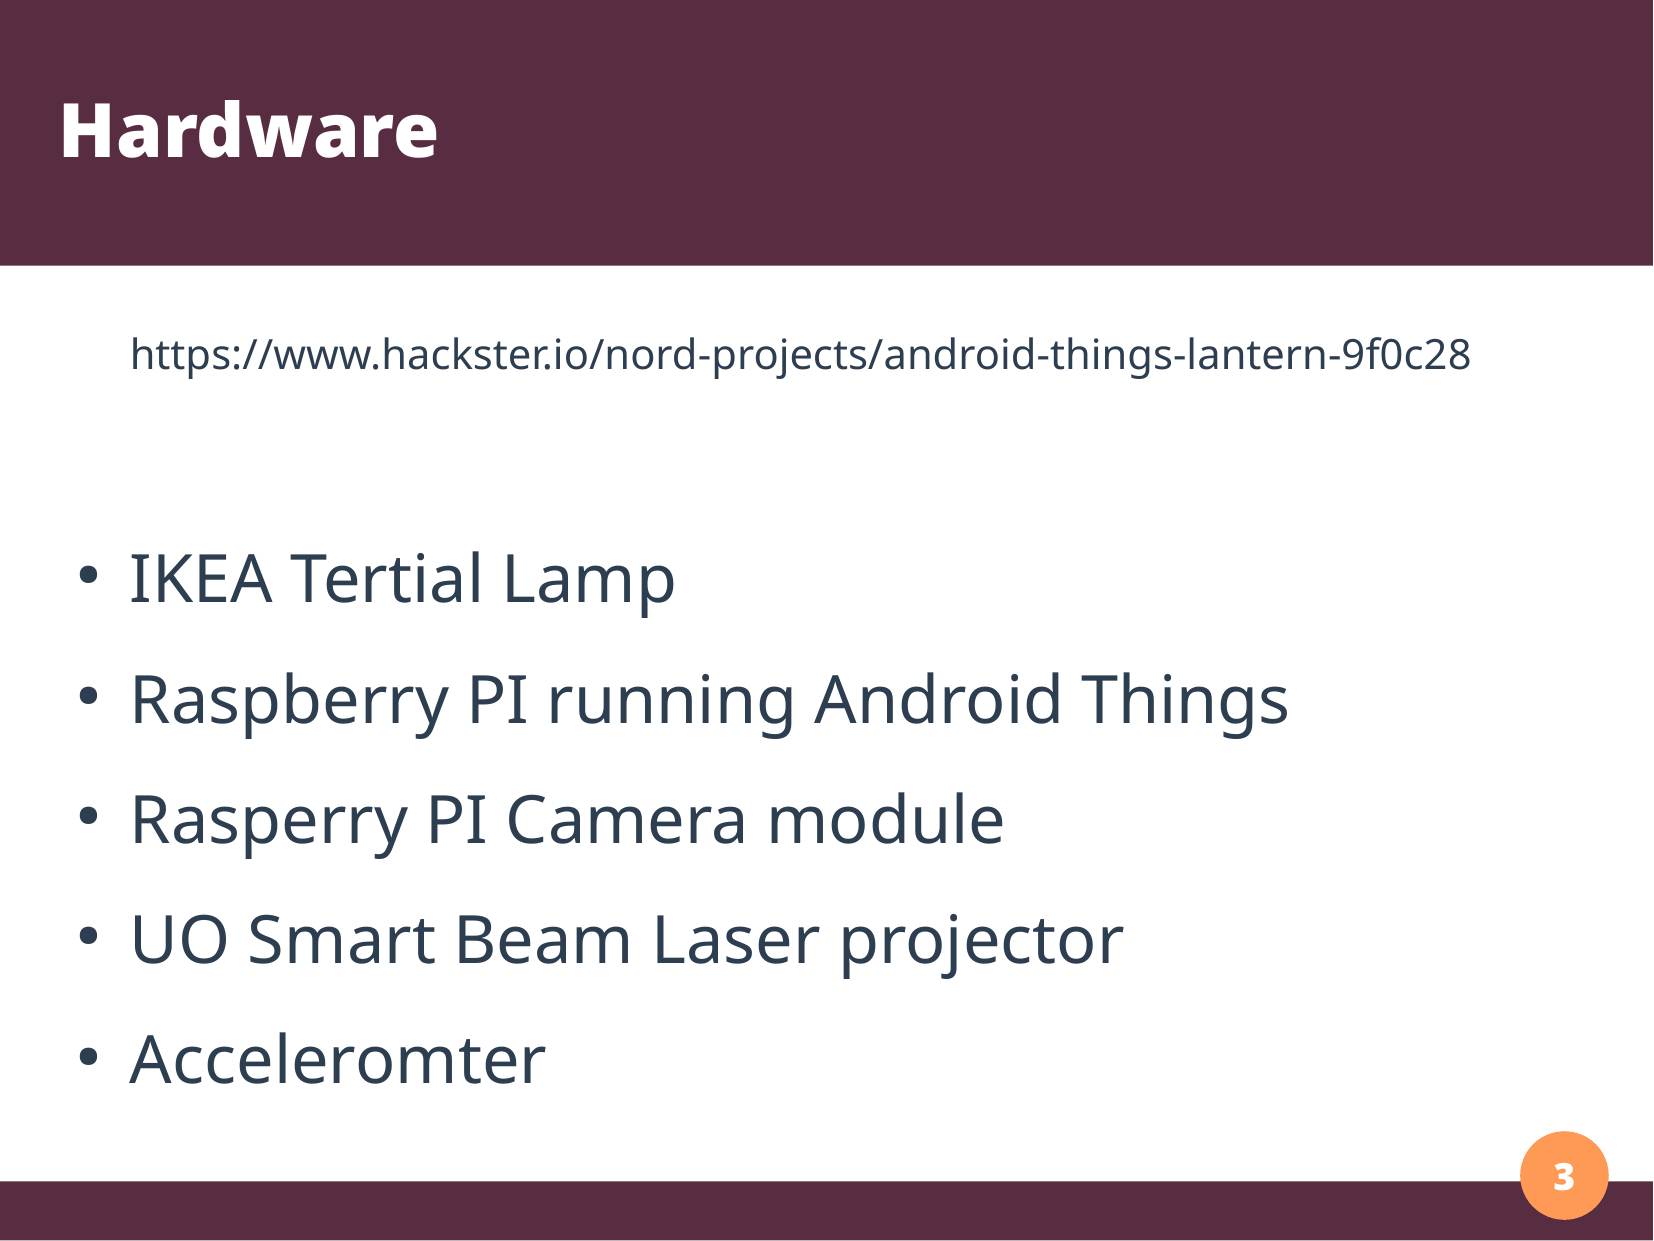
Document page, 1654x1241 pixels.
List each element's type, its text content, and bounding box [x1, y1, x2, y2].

title Hardware [58, 49, 1594, 207]
list https://www.hackster.io/nord-projects/android-things-lantern-9f0c28 IKEA Tertial Lamp Raspberry PI running Android Things Rasperry PI Camera module UO Smart Beam Laser projector Acceleromter [58, 324, 1594, 1152]
